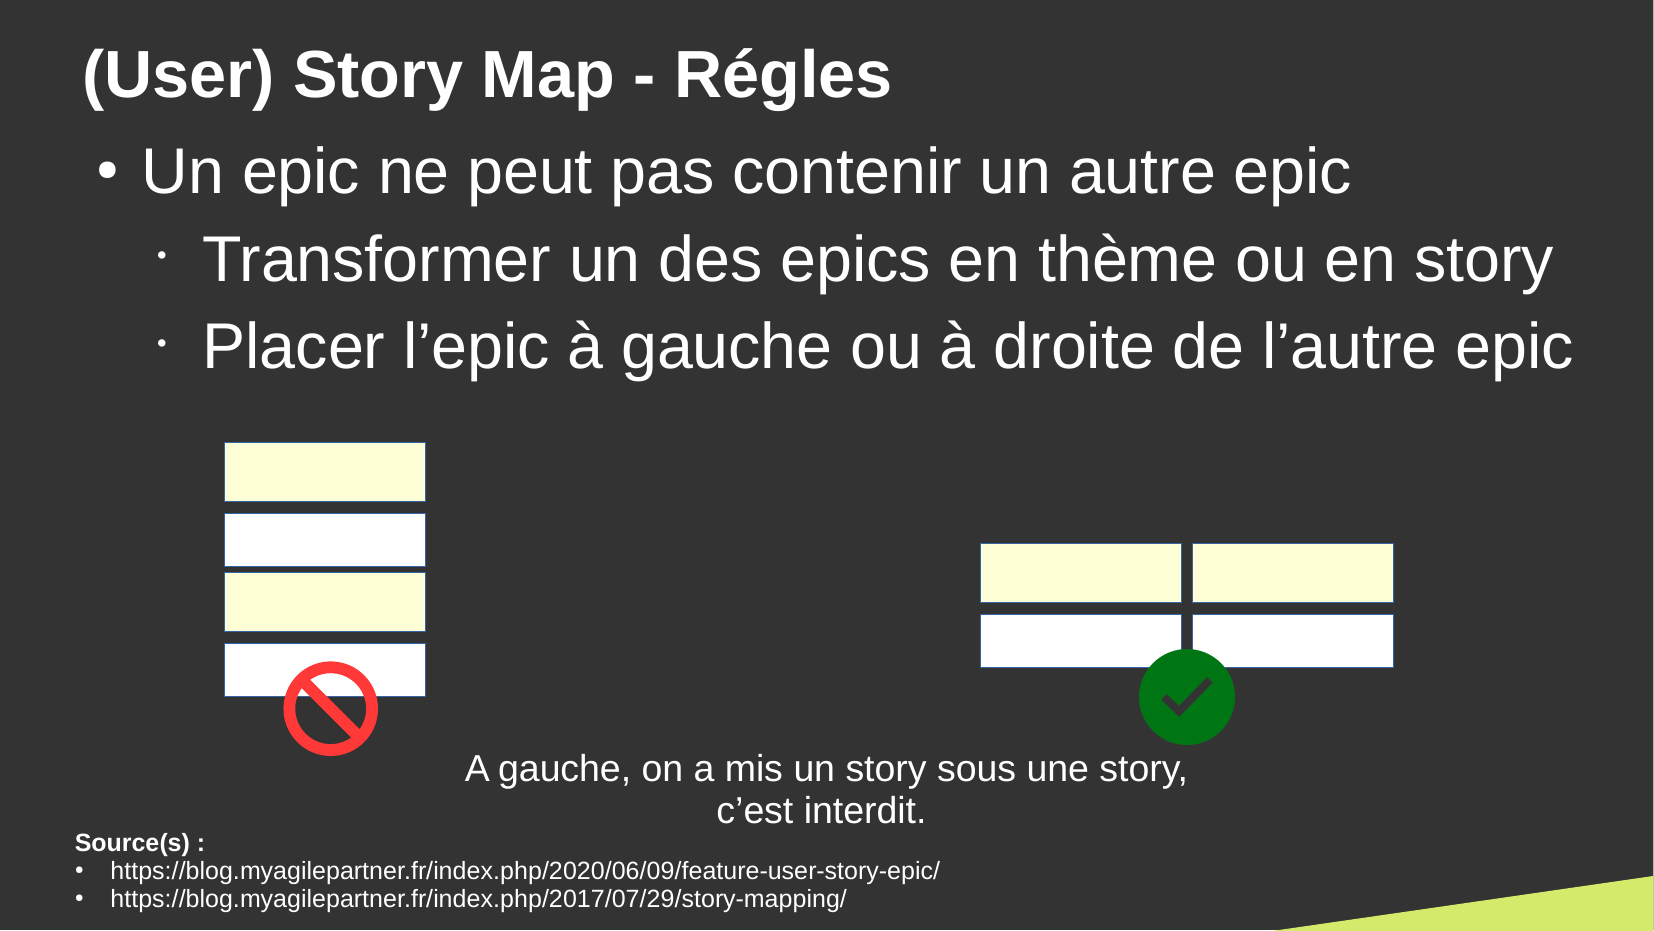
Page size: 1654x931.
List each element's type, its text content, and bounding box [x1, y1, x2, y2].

text_box [224, 513, 426, 567]
title (User) Story Map - Régles [82, 37, 1571, 122]
text_box [980, 543, 1182, 603]
text_box [224, 572, 426, 632]
text_box [224, 442, 426, 502]
text_box A gauche, on a mis un story sous une story, c’est interdit. [410, 739, 1244, 821]
text_box [1272, 875, 1654, 931]
text_box Source(s) : https://blog.myagilepartner.fr/index.php/2020/06/09/feature-user-story-epic/ https://blog.myagilepartner.fr/index.php/2017/07/29/story-mapping/ [60, 821, 1546, 921]
text_box [1192, 614, 1394, 668]
text_box [1192, 543, 1394, 603]
list Un epic ne peut pas contenir un autre epic Transformer un des epics en thème ou en story Placer l’epic à gauche ou à droite de l’autre epic [80, 135, 1620, 473]
picture [1139, 649, 1235, 739]
text_box [224, 643, 426, 756]
text_box [980, 614, 1182, 668]
